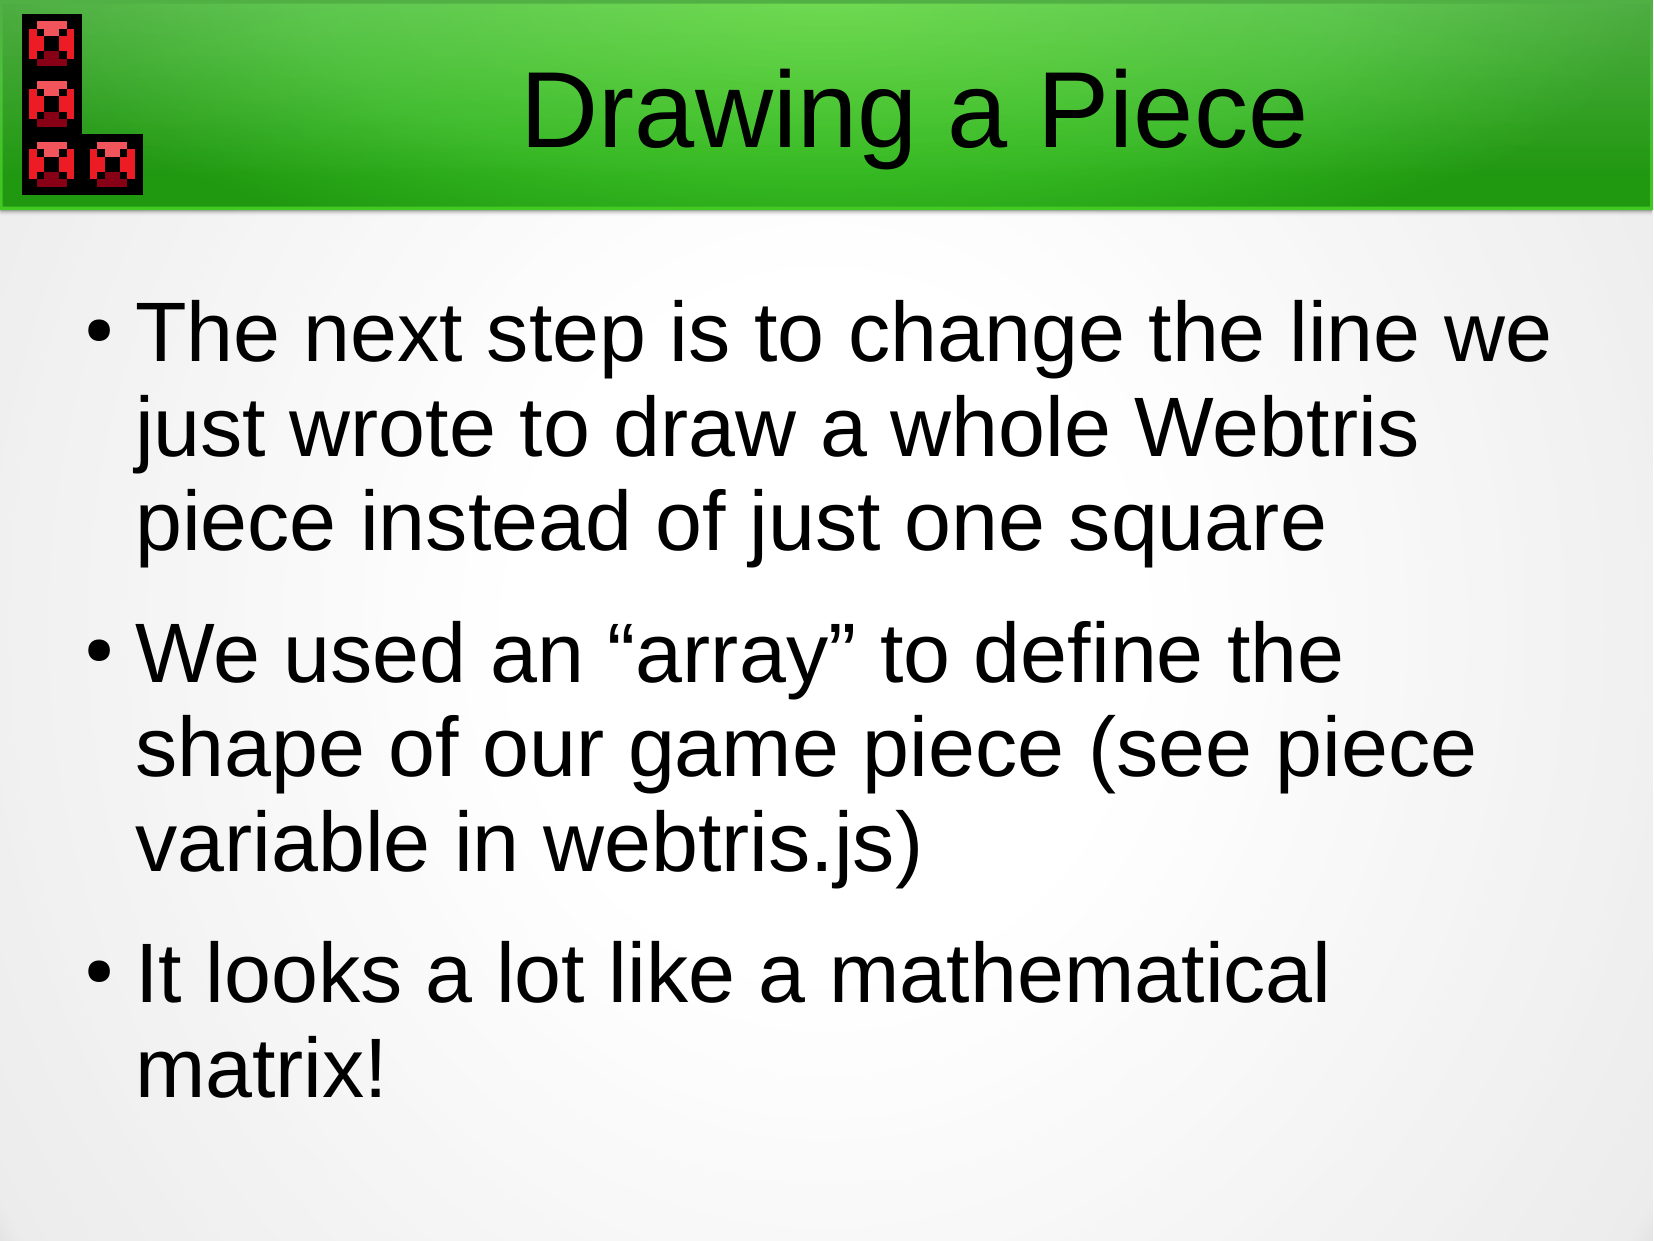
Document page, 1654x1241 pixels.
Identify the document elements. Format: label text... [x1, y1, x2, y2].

picture [22, 14, 143, 195]
title Drawing a Piece [195, 30, 1636, 190]
list The next step is to change the line we just wrote to draw a whole Webtris piece instead of just one square We used an “array” to define the shape of our game piece (see piece variable in webtris.js) It looks a lot like a mathematical matrix! [67, 285, 1561, 1156]
